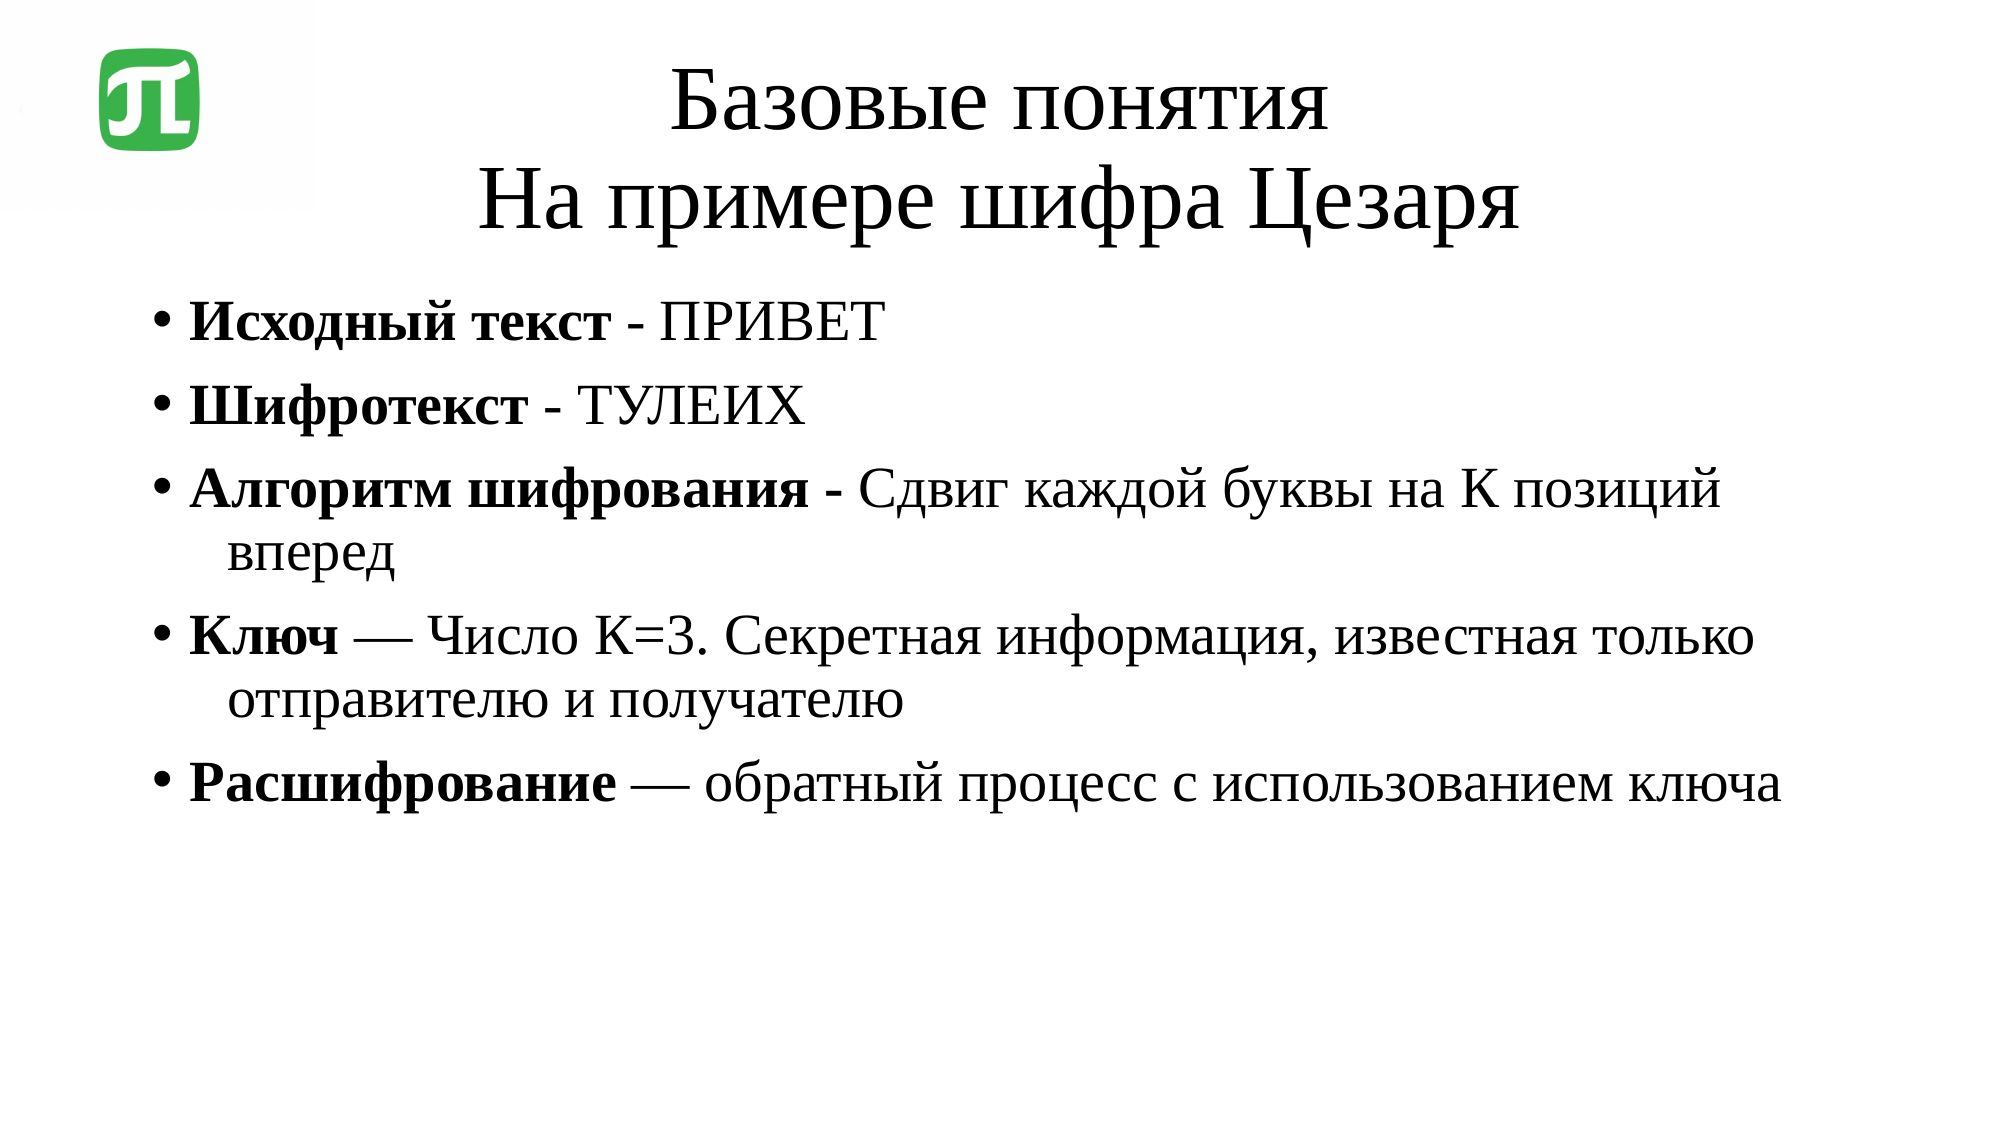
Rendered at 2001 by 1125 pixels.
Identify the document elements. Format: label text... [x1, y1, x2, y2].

picture [0, 0, 315, 211]
list Исходный текст - ПРИВЕТ Шифротекст - ТУЛЕИХ Алгоритм шифрования - Сдвиг каждой буквы на К позиций вперед Ключ — Число К=3. Секретная информация, известная только отправителю и получателю Расшифрование — обратный процесс с использованием ключа [137, 282, 1863, 997]
title Базовые понятия На примере шифра Цезаря [137, 40, 1863, 258]
